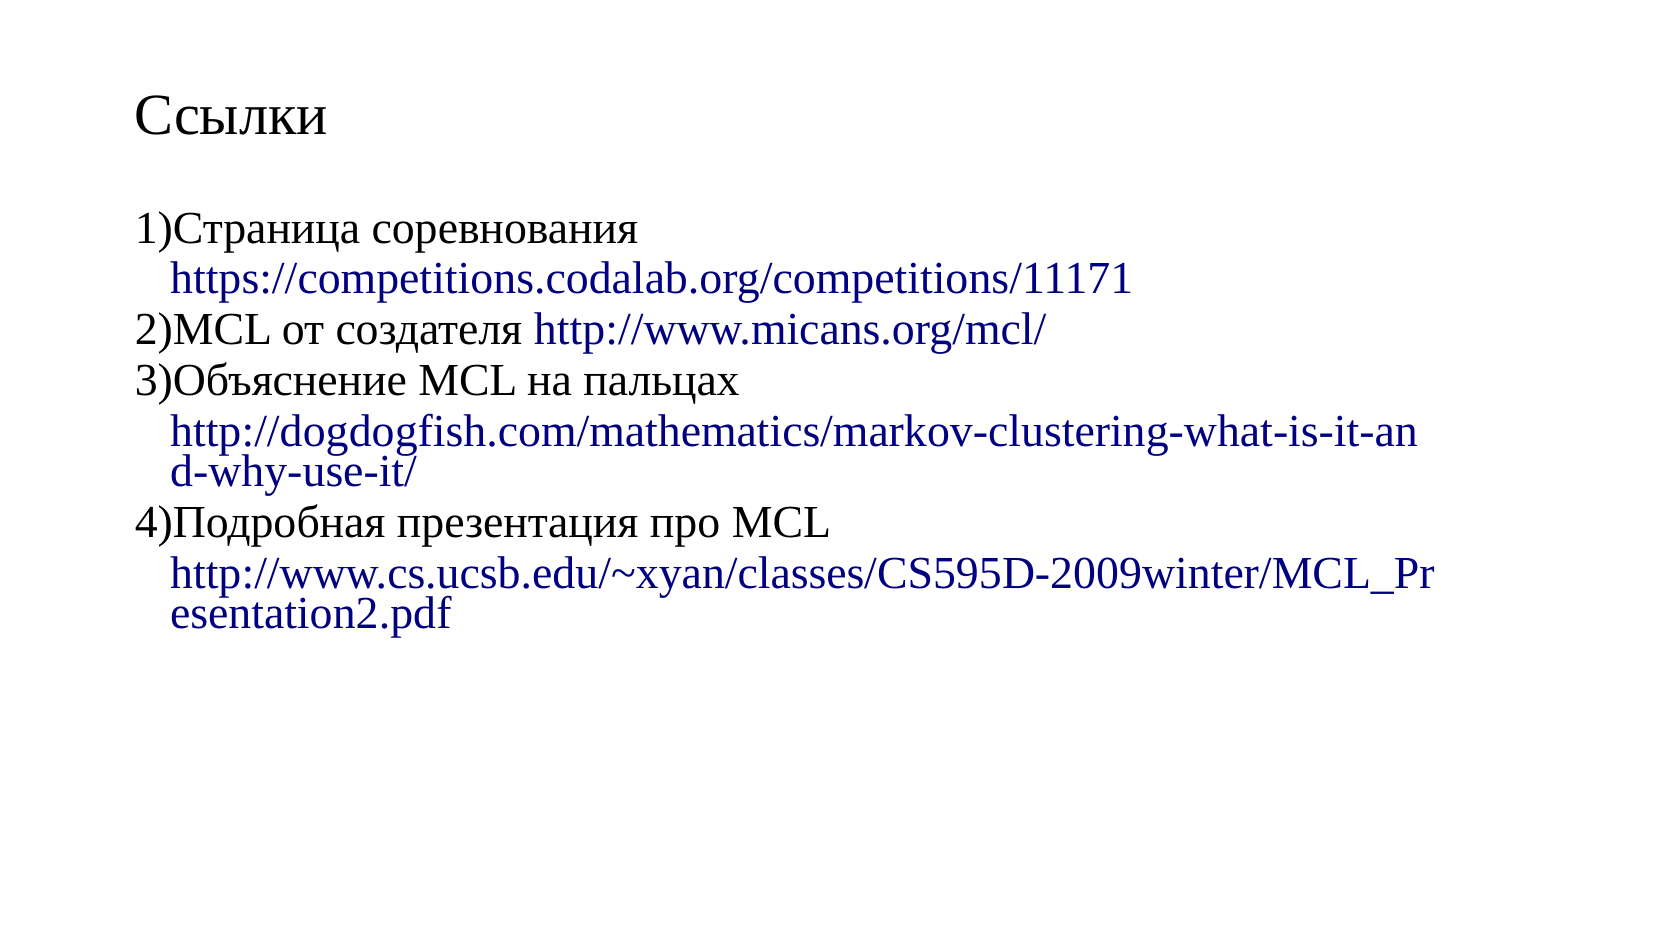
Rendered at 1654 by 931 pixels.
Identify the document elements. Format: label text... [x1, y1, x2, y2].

text_box Ссылки [120, 75, 343, 155]
text_box Страница соревнования https://competitions.codalab.org/competitions/11171 MCL от создателя http://www.micans.org/mcl/ Объяснение MCL на пальцах http://dogdogfish.com/mathematics/markov-clustering-what-is-it-and-why-use-it/ Подробная презентация про MCL http://www.cs.ucsb.edu/~xyan/classes/CS595D-2009winter/MCL_Presentation2.pdf [120, 195, 1456, 567]
